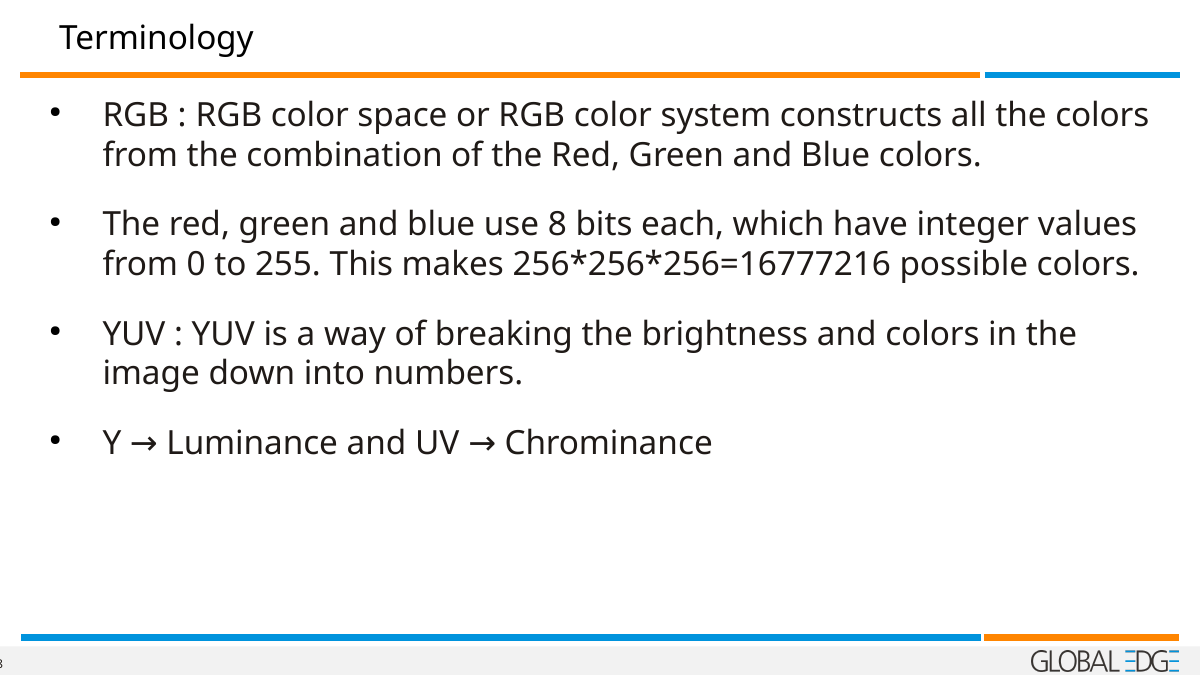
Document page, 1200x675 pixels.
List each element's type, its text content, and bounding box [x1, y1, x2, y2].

title Terminology [12, 9, 1088, 63]
picture [1031, 650, 1179, 672]
list RGB : RGB color space or RGB color system constructs all the colors from the combination of the Red, Green and Blue colors. The red, green and blue use 8 bits each, which have integer values from 0 to 255. This makes 256*256*256=16777216 possible colors. YUV : YUV is a way of breaking the brightness and colors in the image down into numbers. Y → Luminance and UV → Chrominance [20, 87, 1179, 628]
